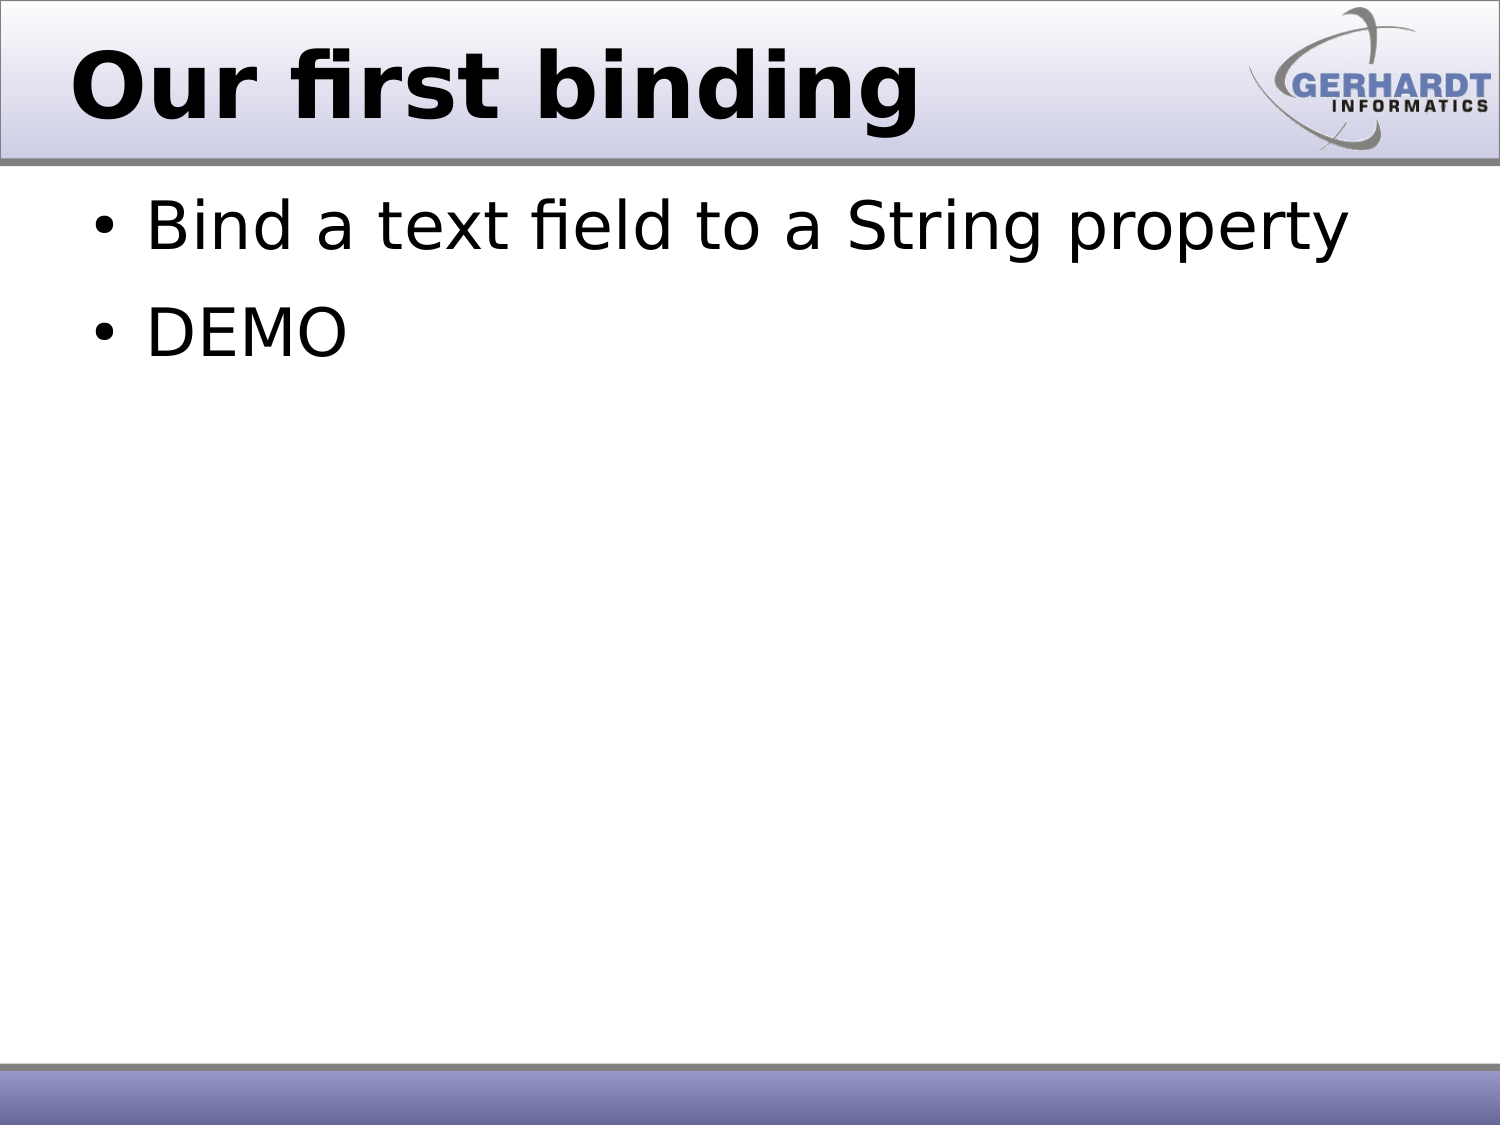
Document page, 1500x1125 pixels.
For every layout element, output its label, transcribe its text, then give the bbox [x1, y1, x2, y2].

list Bind a text field to a String property DEMO [75, 187, 1425, 1006]
picture [1420, 7, 1491, 151]
title Our first binding [69, 0, 1420, 181]
